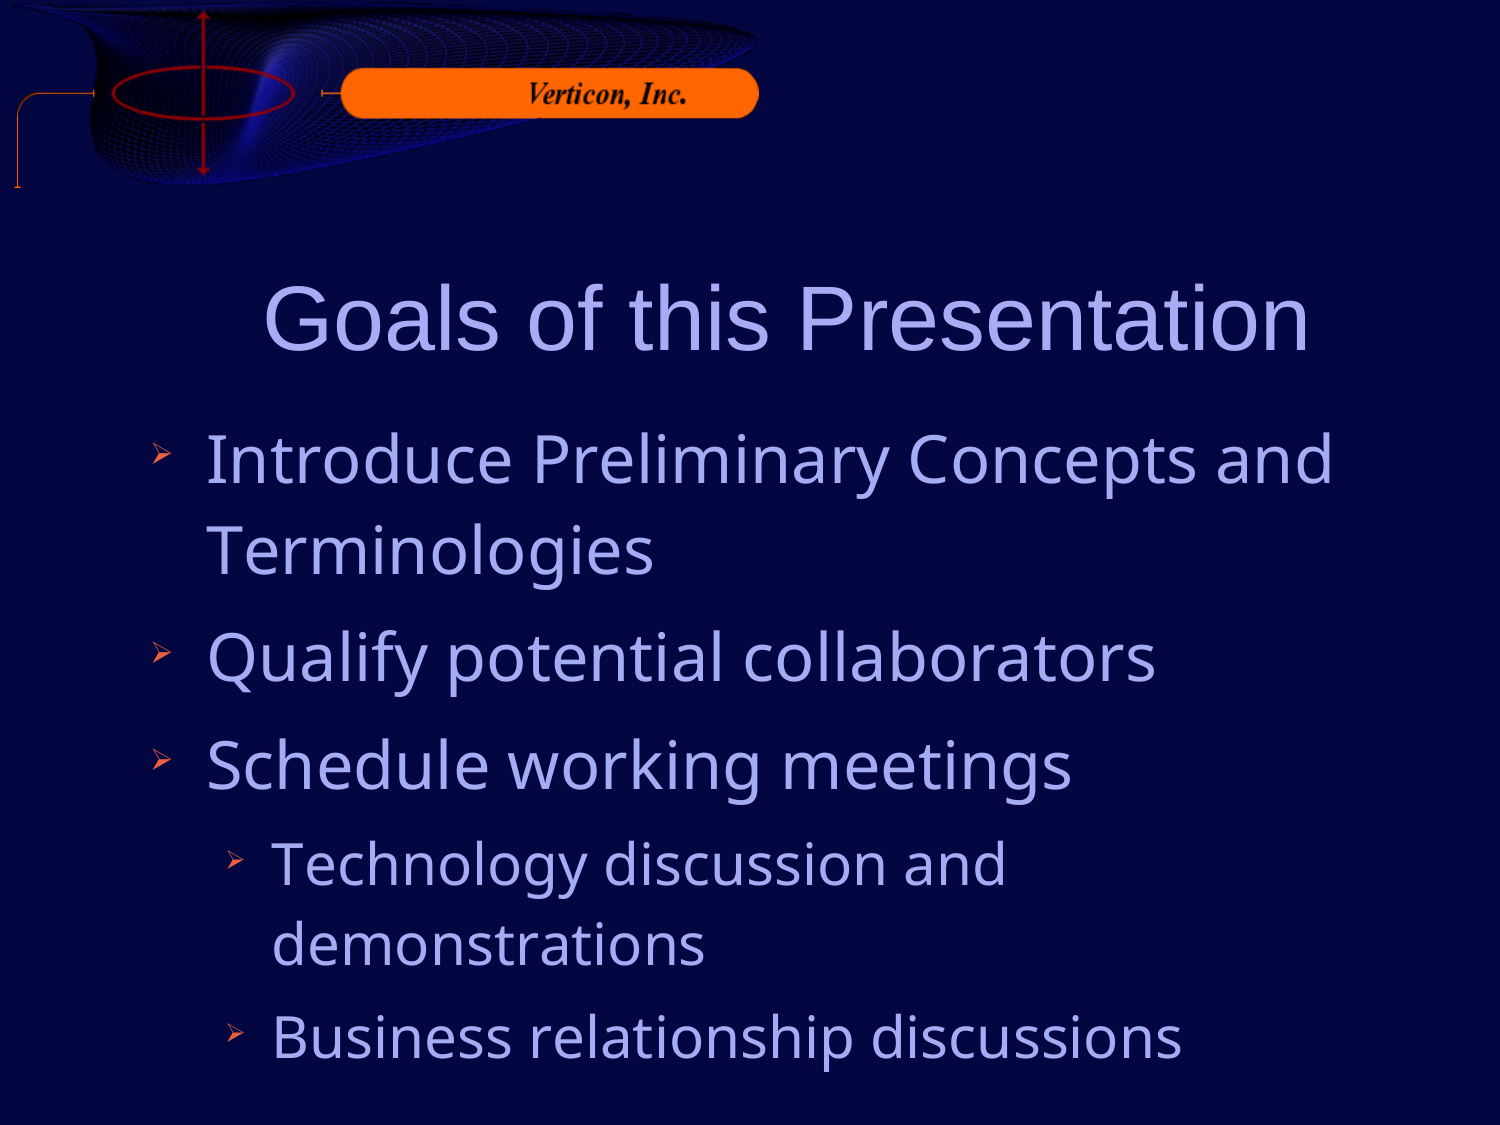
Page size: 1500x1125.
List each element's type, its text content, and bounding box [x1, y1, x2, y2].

title Goals of this Presentation [112, 224, 1463, 413]
picture [8, 0, 759, 188]
list Introduce Preliminary Concepts and Terminologies Qualify potential collaborators Schedule working meetings Technology discussion and demonstrations Business relationship discussions [150, 412, 1385, 1052]
